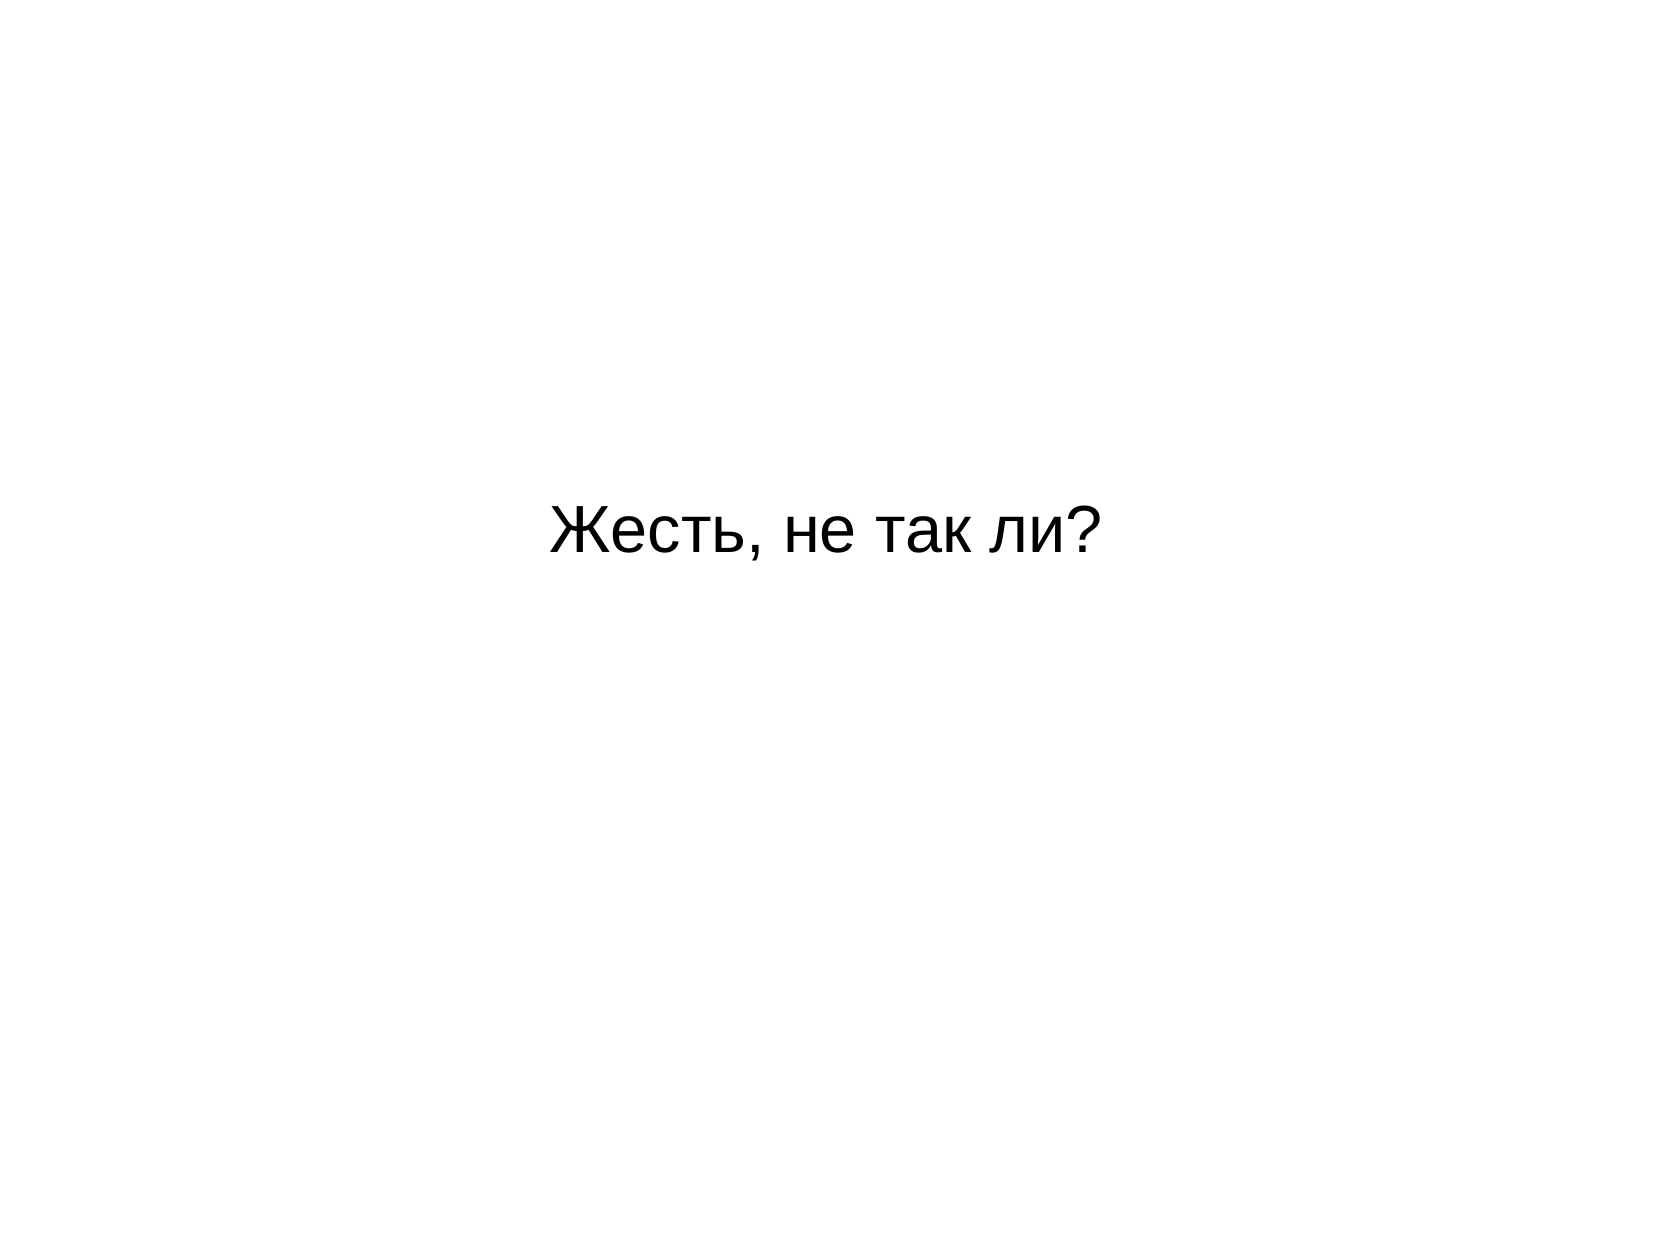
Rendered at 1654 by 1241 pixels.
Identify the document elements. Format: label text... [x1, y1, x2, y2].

subtitle Жесть, не так ли? [82, 49, 1571, 1010]
